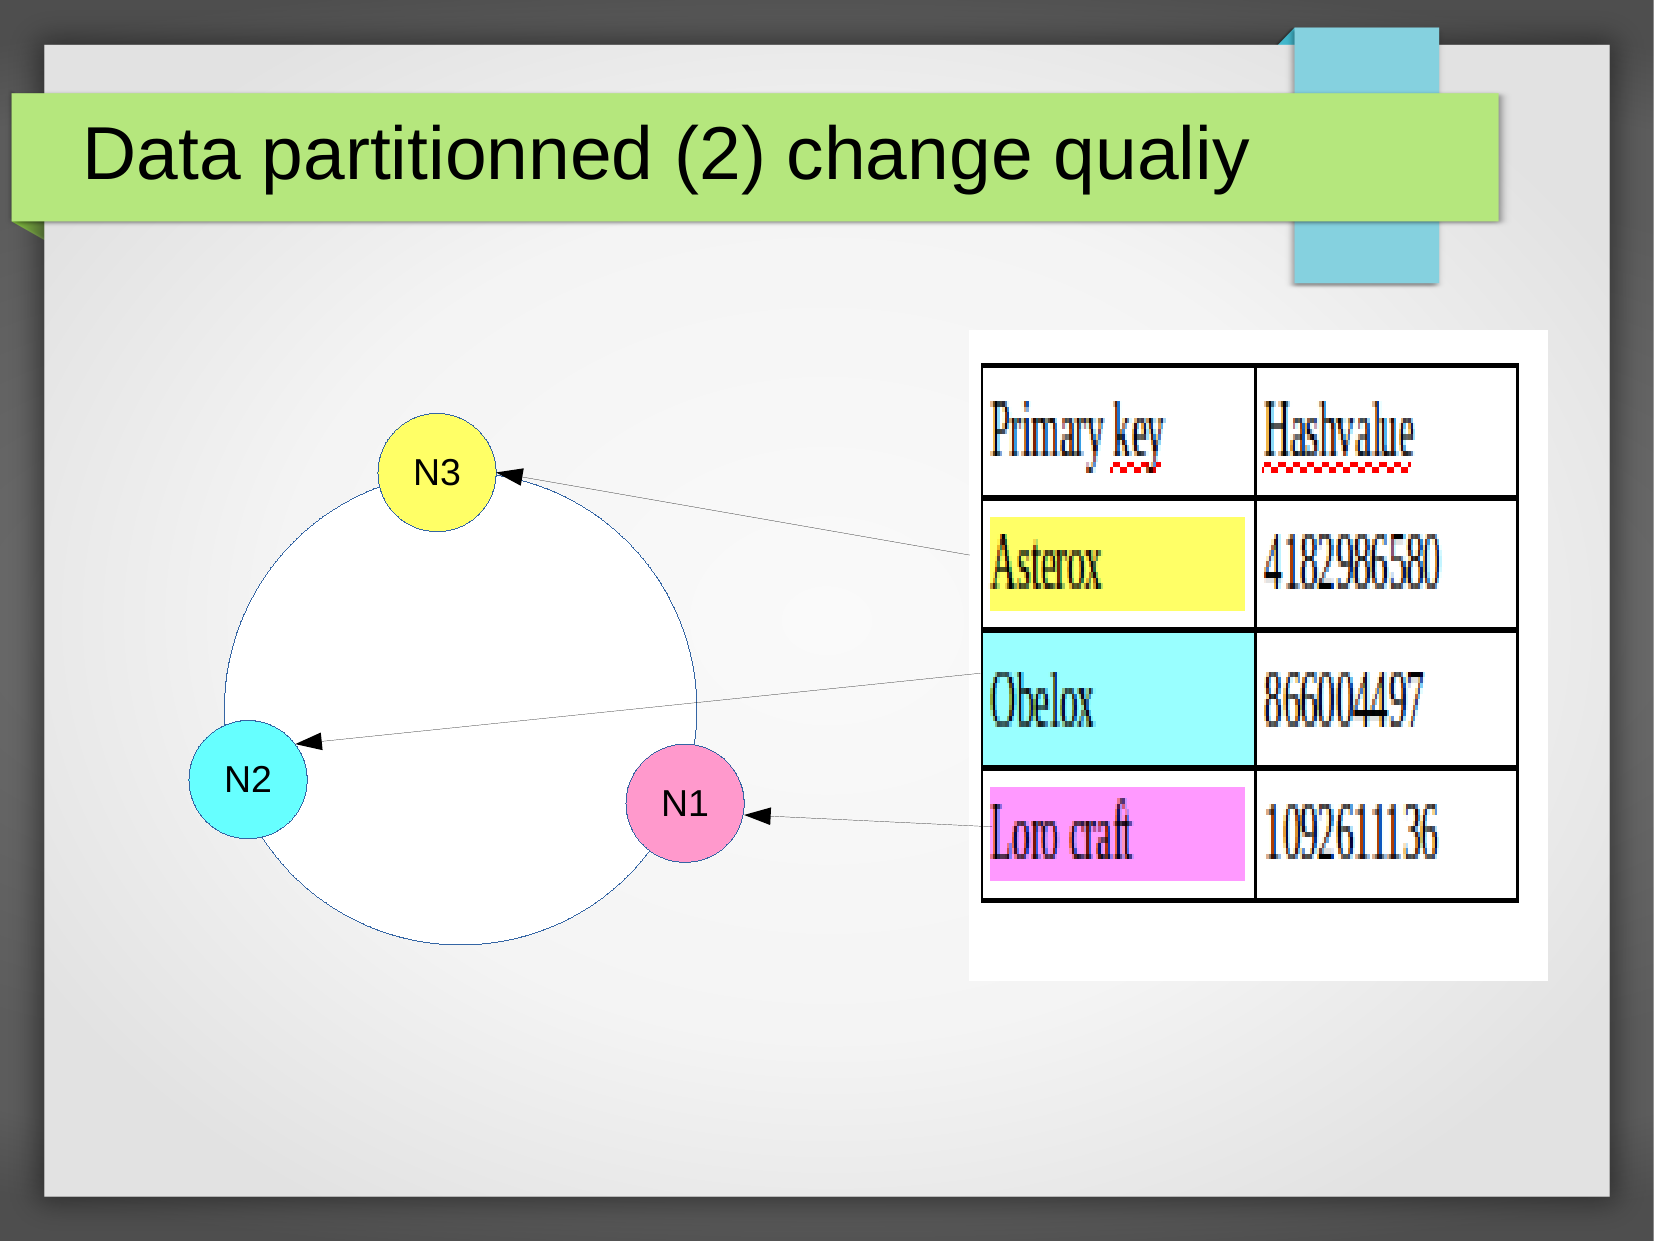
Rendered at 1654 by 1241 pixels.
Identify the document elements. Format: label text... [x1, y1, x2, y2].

text_box N1 [625, 744, 745, 863]
text_box [224, 475, 697, 743]
text_box N2 [188, 720, 308, 839]
text_box [262, 703, 697, 945]
text_box N3 [377, 413, 497, 532]
picture [0, 0, 1654, 1241]
title Data partitionned (2) change qualiy [82, 94, 1264, 213]
